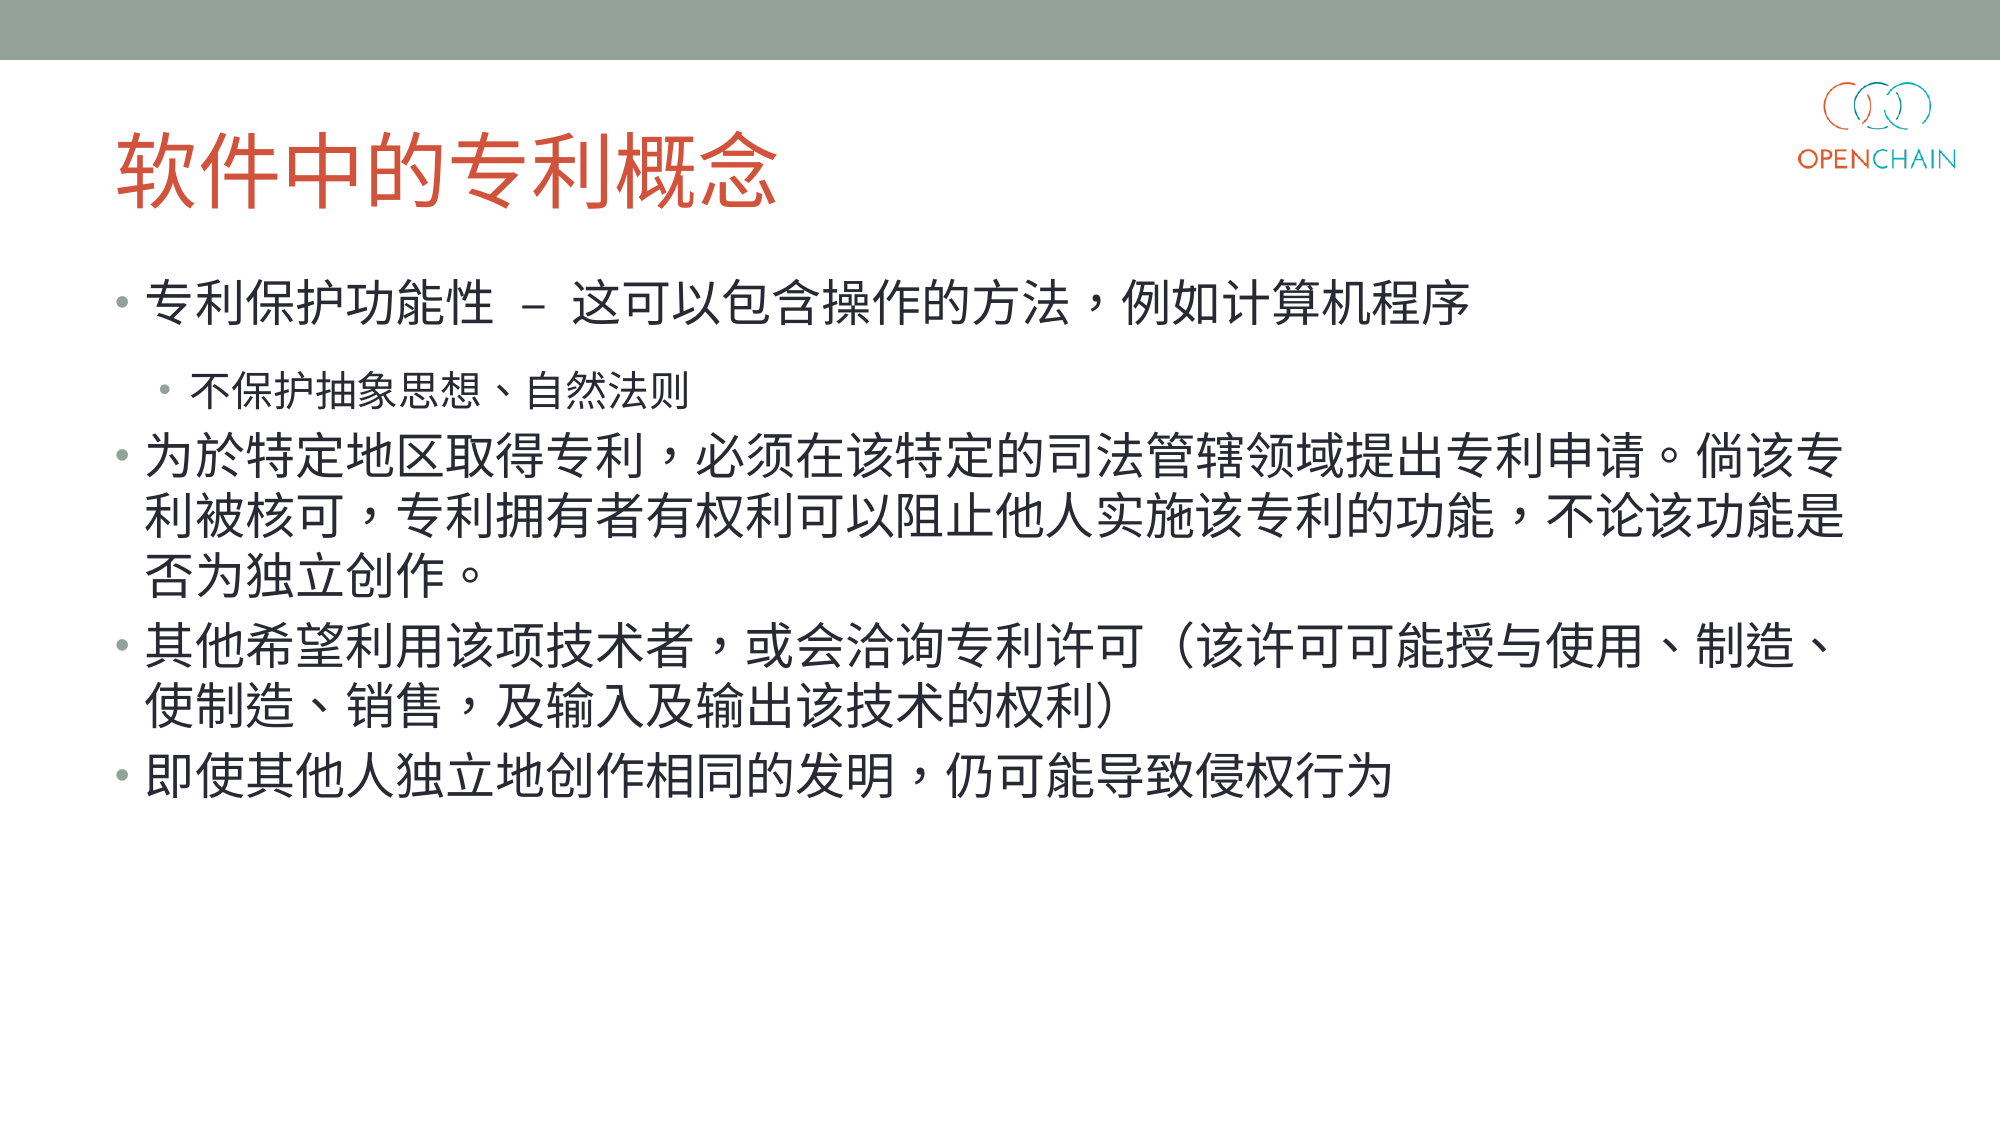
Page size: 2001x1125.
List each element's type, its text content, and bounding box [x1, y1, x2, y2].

list 专利保护功能性 – 这可以包含操作的方法，例如计算机程序 不保护抽象思想、自然法则 为於特定地区取得专利，必须在该特定的司法管辖领域提出专利申请。倘该专利被核可，专利拥有者有权利可以阻止他人实施该专利的功能，不论该功能是否为独立创作。 其他希望利用该项技术者，或会洽询专利许可（该许可可能授与使用、制造、使制造、销售，及输入及输出该技术的权利） 即使其他人独立地创作相同的发明，仍可能导致侵权行为 [99, 263, 1900, 1064]
picture [1798, 82, 1955, 169]
title 软件中的专利概念 [99, 87, 1900, 250]
